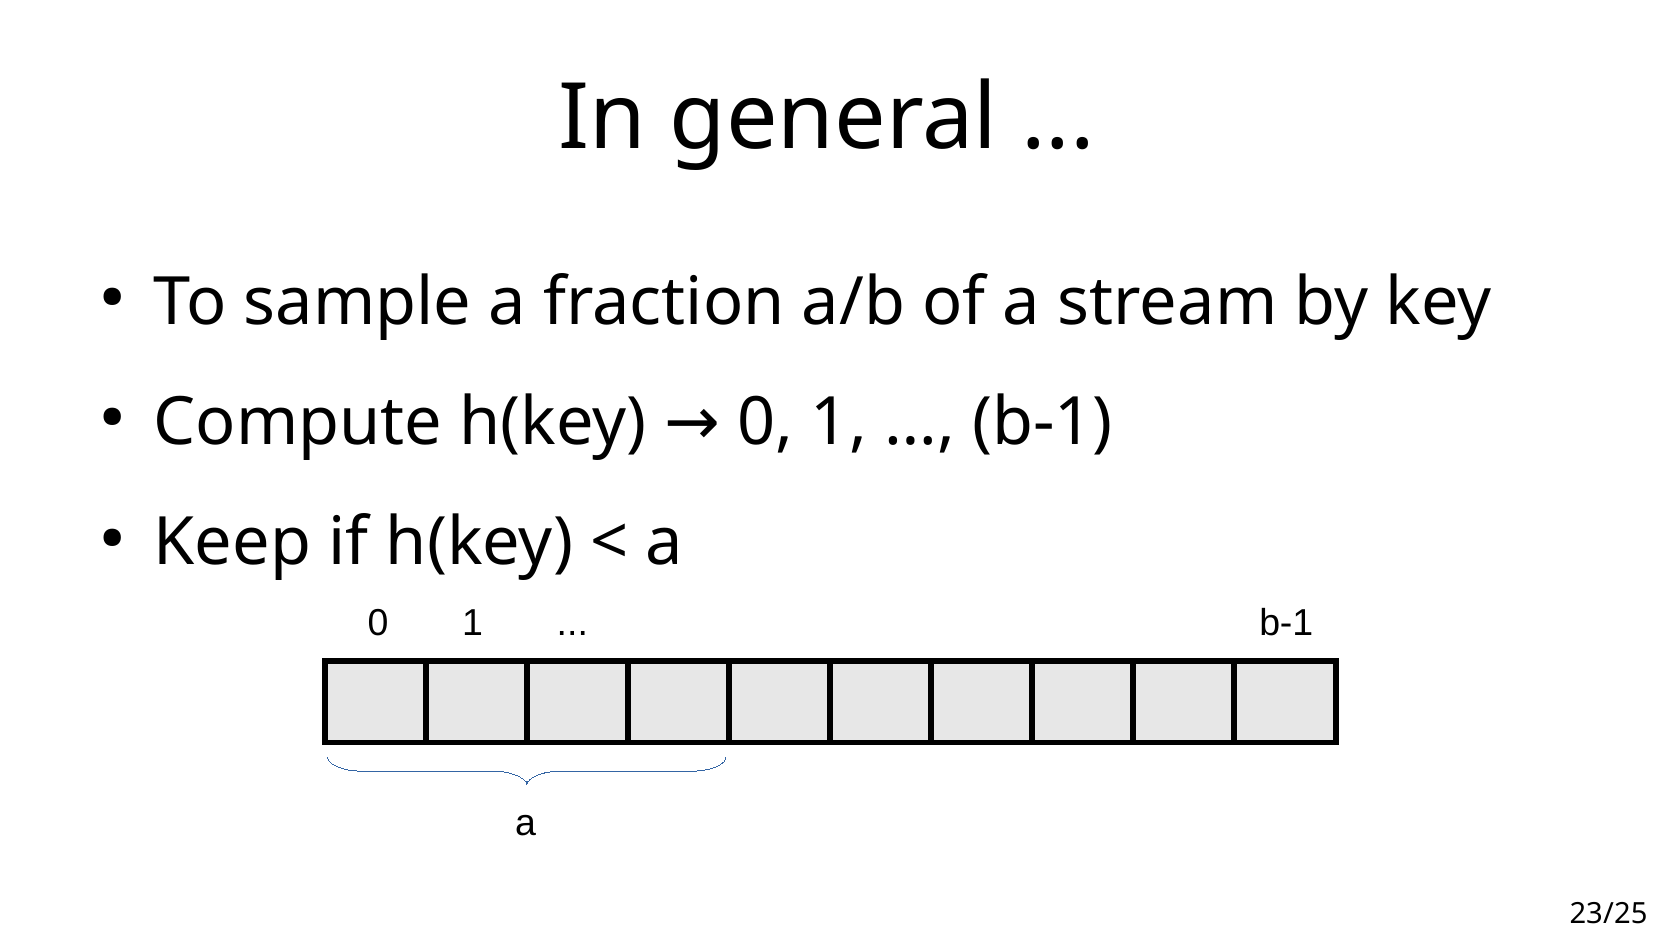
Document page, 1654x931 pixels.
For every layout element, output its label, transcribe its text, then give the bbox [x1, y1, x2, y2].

title In general ... [82, 1, 1571, 226]
table_header [1136, 664, 1231, 740]
table_header [328, 664, 423, 740]
table_header [530, 664, 625, 740]
table_header [631, 664, 726, 740]
text_box 0 [352, 593, 404, 651]
text_box 1 [447, 593, 498, 651]
table_header [1237, 664, 1333, 740]
text_box a [500, 794, 551, 852]
table_header [833, 664, 928, 740]
text_box b-1 [1244, 593, 1329, 651]
text_box ... [541, 593, 603, 651]
table_header [934, 664, 1029, 740]
table_header [732, 664, 827, 740]
list To sample a fraction a/b of a stream by key Compute h(key) → 0, 1, …, (b-1) Keep if h(key) < a [82, 253, 1571, 793]
table_header [1035, 664, 1130, 740]
table_header [429, 664, 524, 740]
